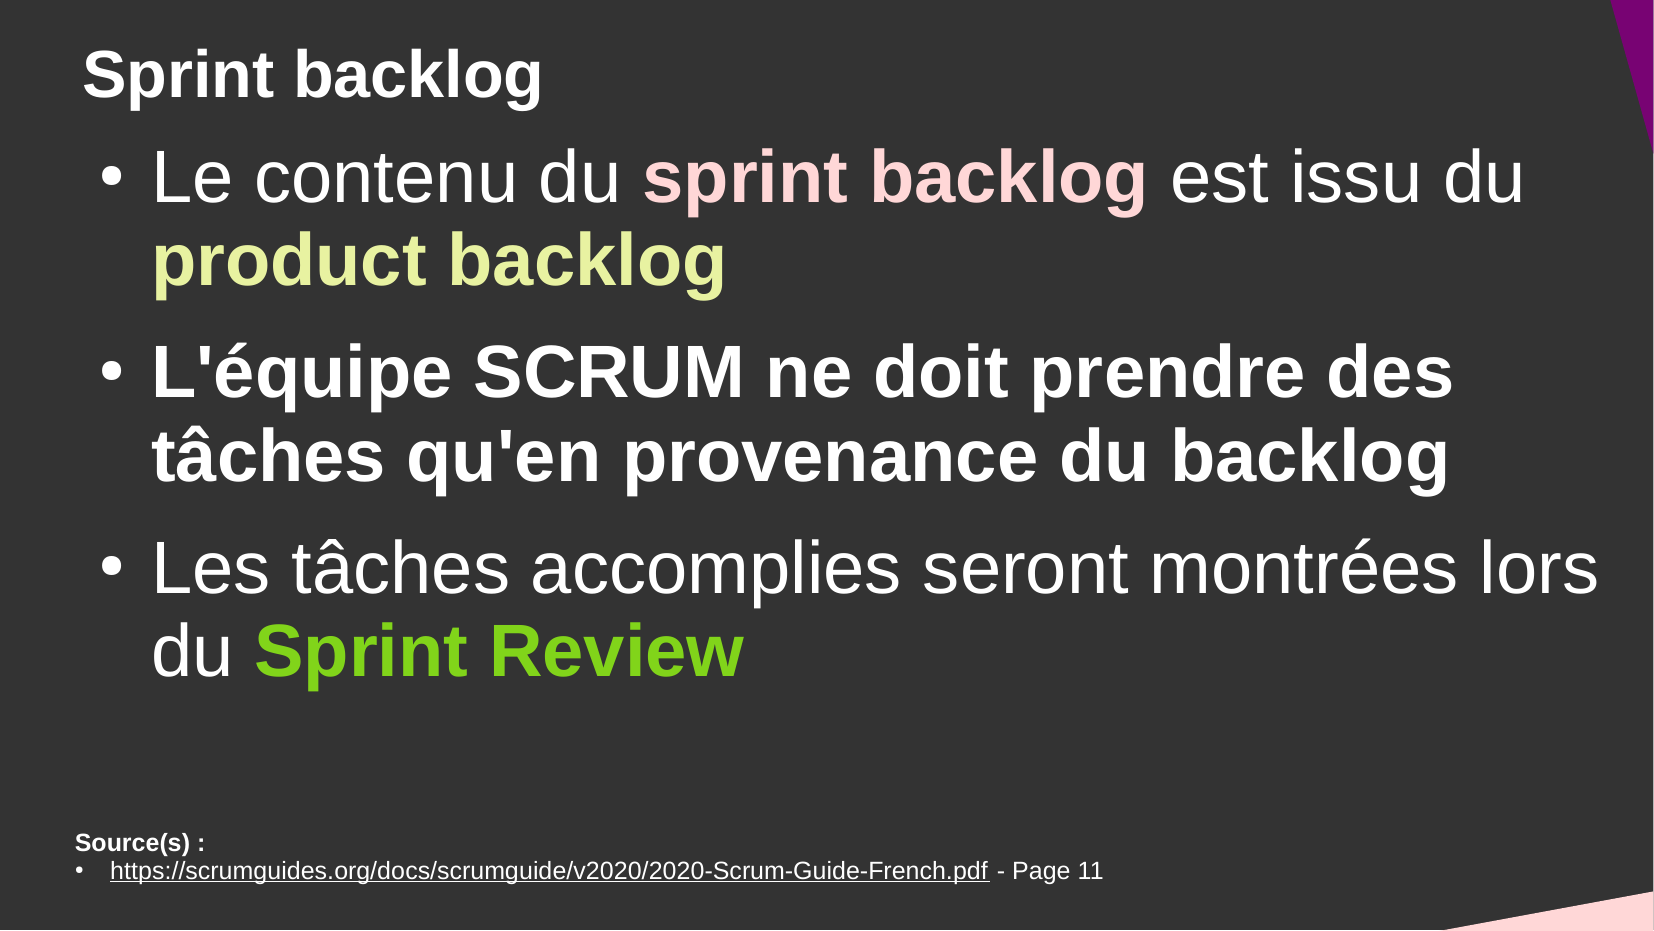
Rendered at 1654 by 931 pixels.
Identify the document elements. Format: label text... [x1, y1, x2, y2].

title Sprint backlog [82, 37, 1571, 122]
text_box [1610, 0, 1654, 156]
list Le contenu du sprint backlog est issu du product backlog L'équipe SCRUM ne doit prendre des tâches qu'en provenance du backlog Les tâches accomplies seront montrées lors du Sprint Review [80, 135, 1620, 697]
text_box Source(s) : https://scrumguides.org/docs/scrumguide/v2020/2020-Scrum-Guide-French.pdf - Page 11 [60, 821, 1546, 921]
text_box [1438, 891, 1654, 931]
